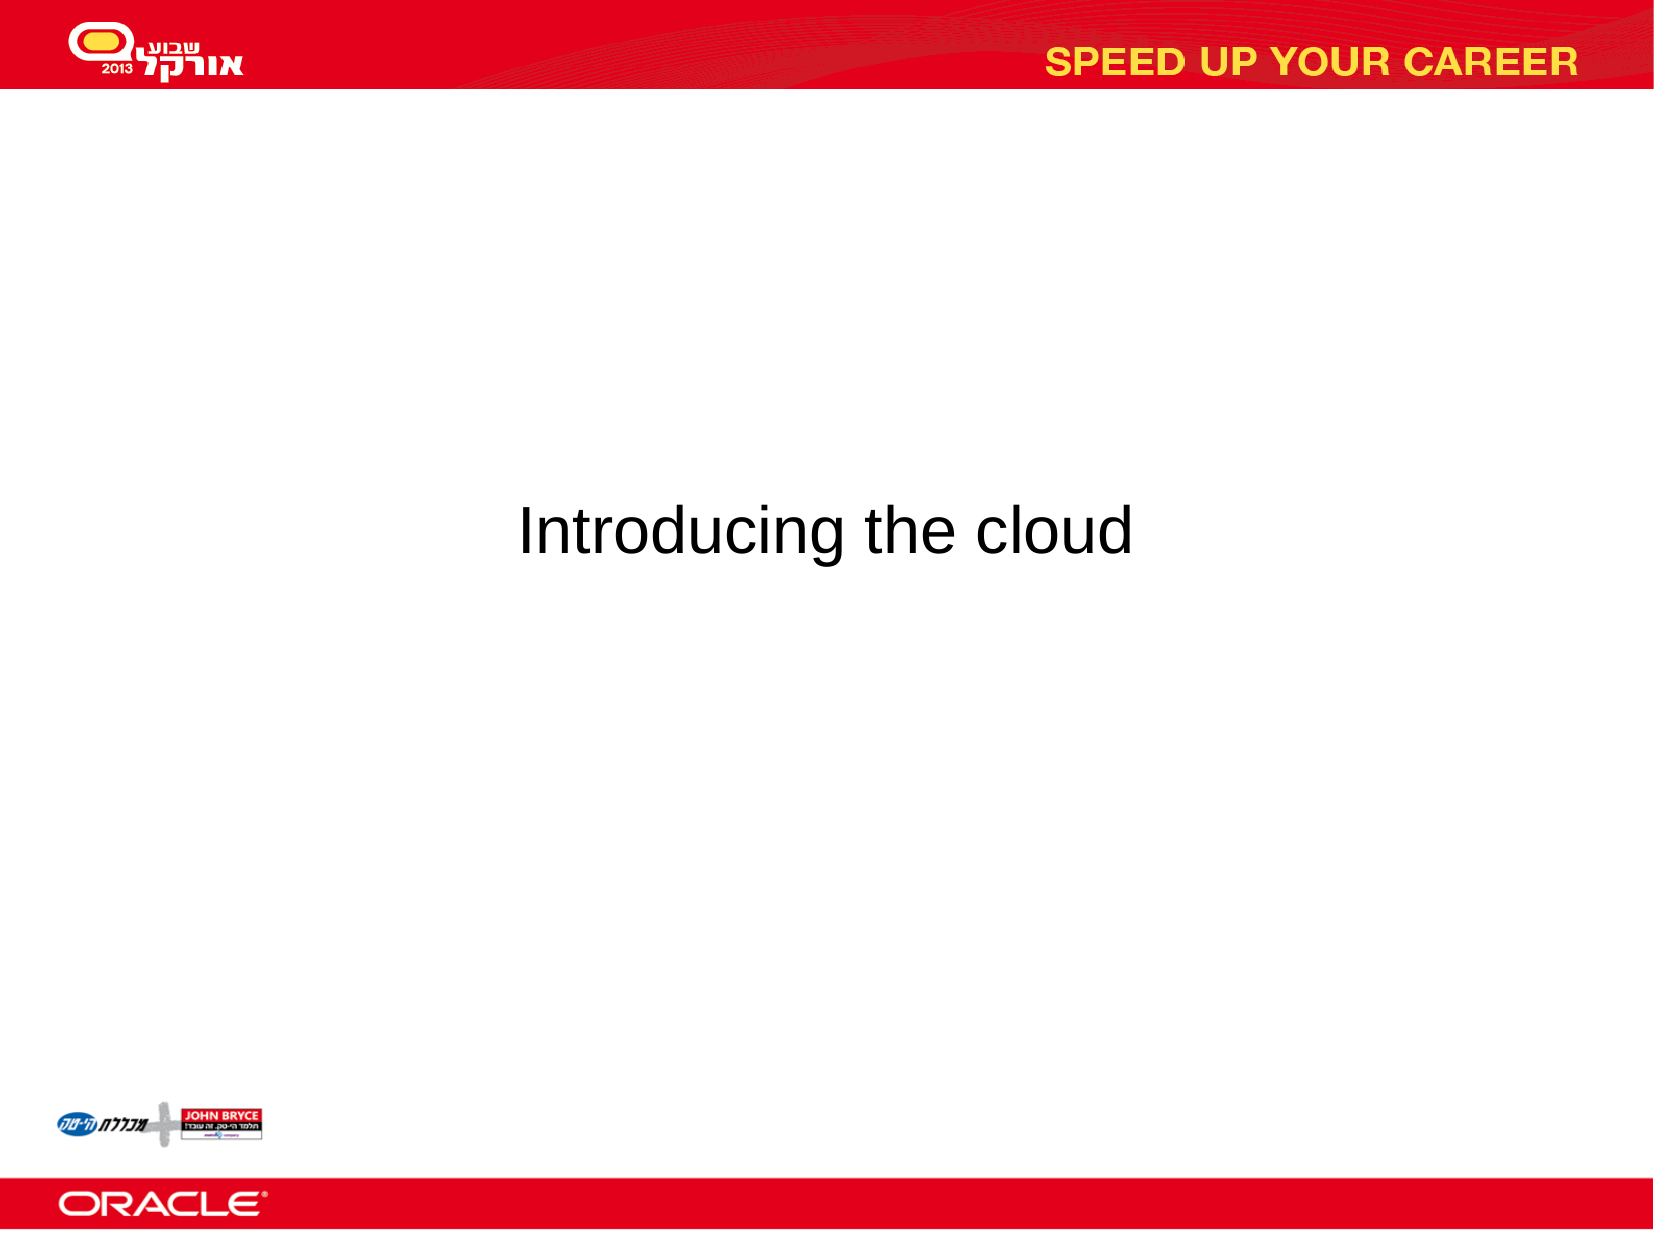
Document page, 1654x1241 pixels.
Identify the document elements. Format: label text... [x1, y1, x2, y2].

picture [0, 0, 1654, 89]
text_box Introducing the cloud [82, 49, 1571, 1010]
picture [0, 1087, 1653, 1240]
